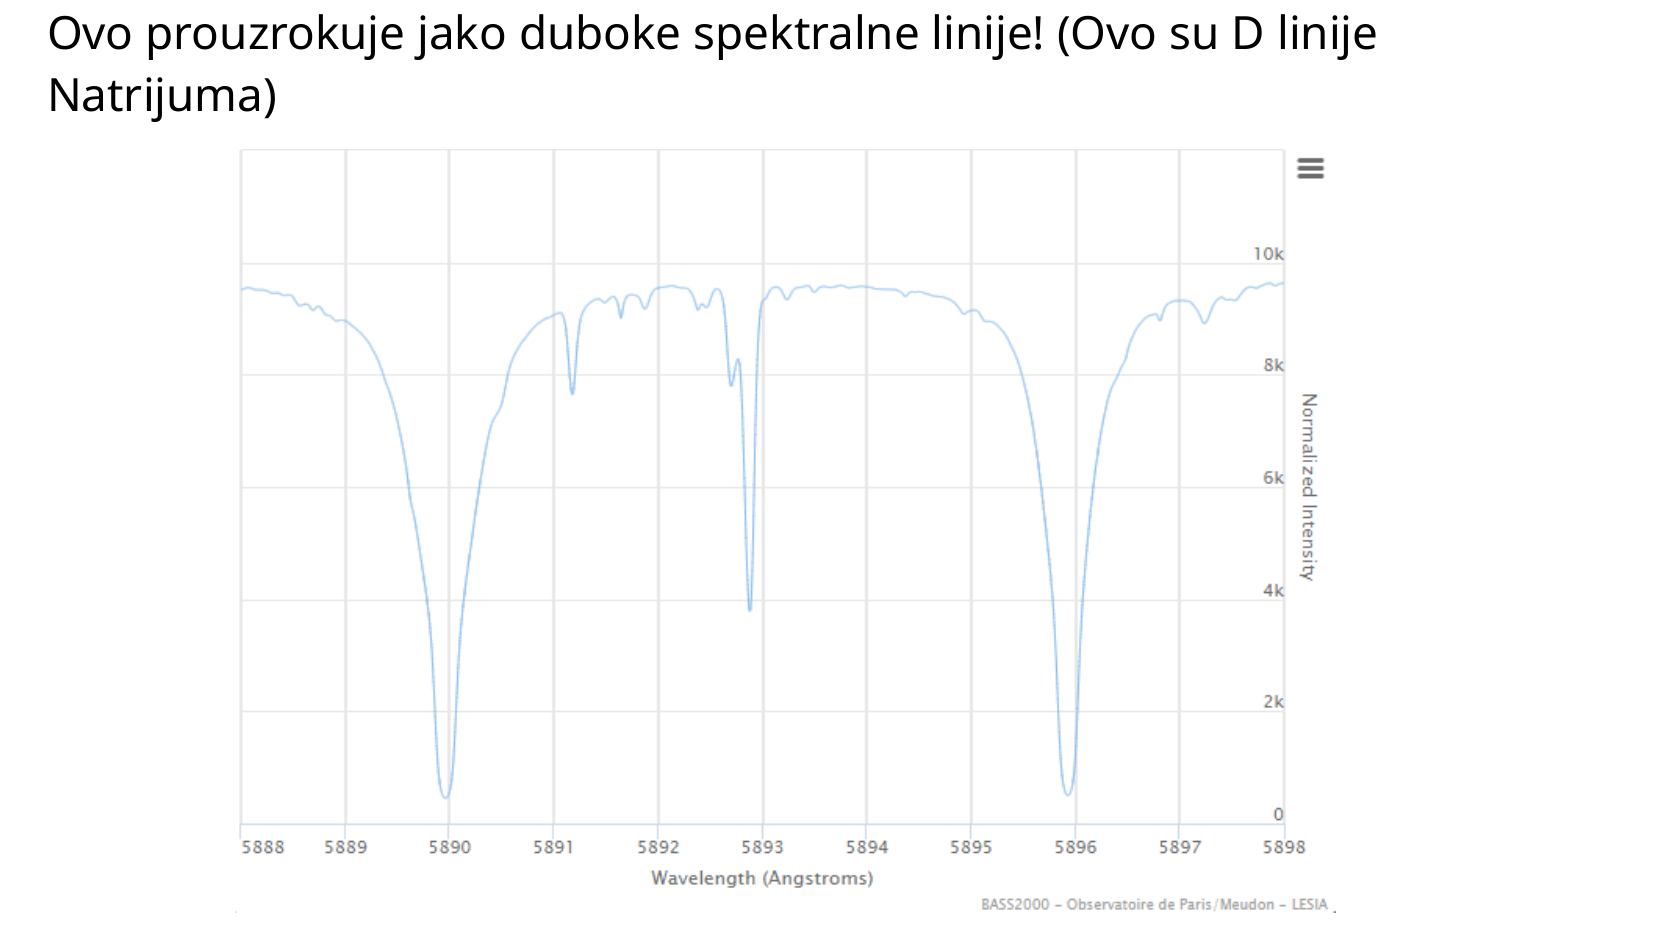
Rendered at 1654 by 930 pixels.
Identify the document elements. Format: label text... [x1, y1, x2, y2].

title Ovo prouzrokuje jako duboke spektralne linije! (Ovo su D linije Natrijuma) [47, 13, 1612, 113]
picture [235, 149, 1336, 913]
